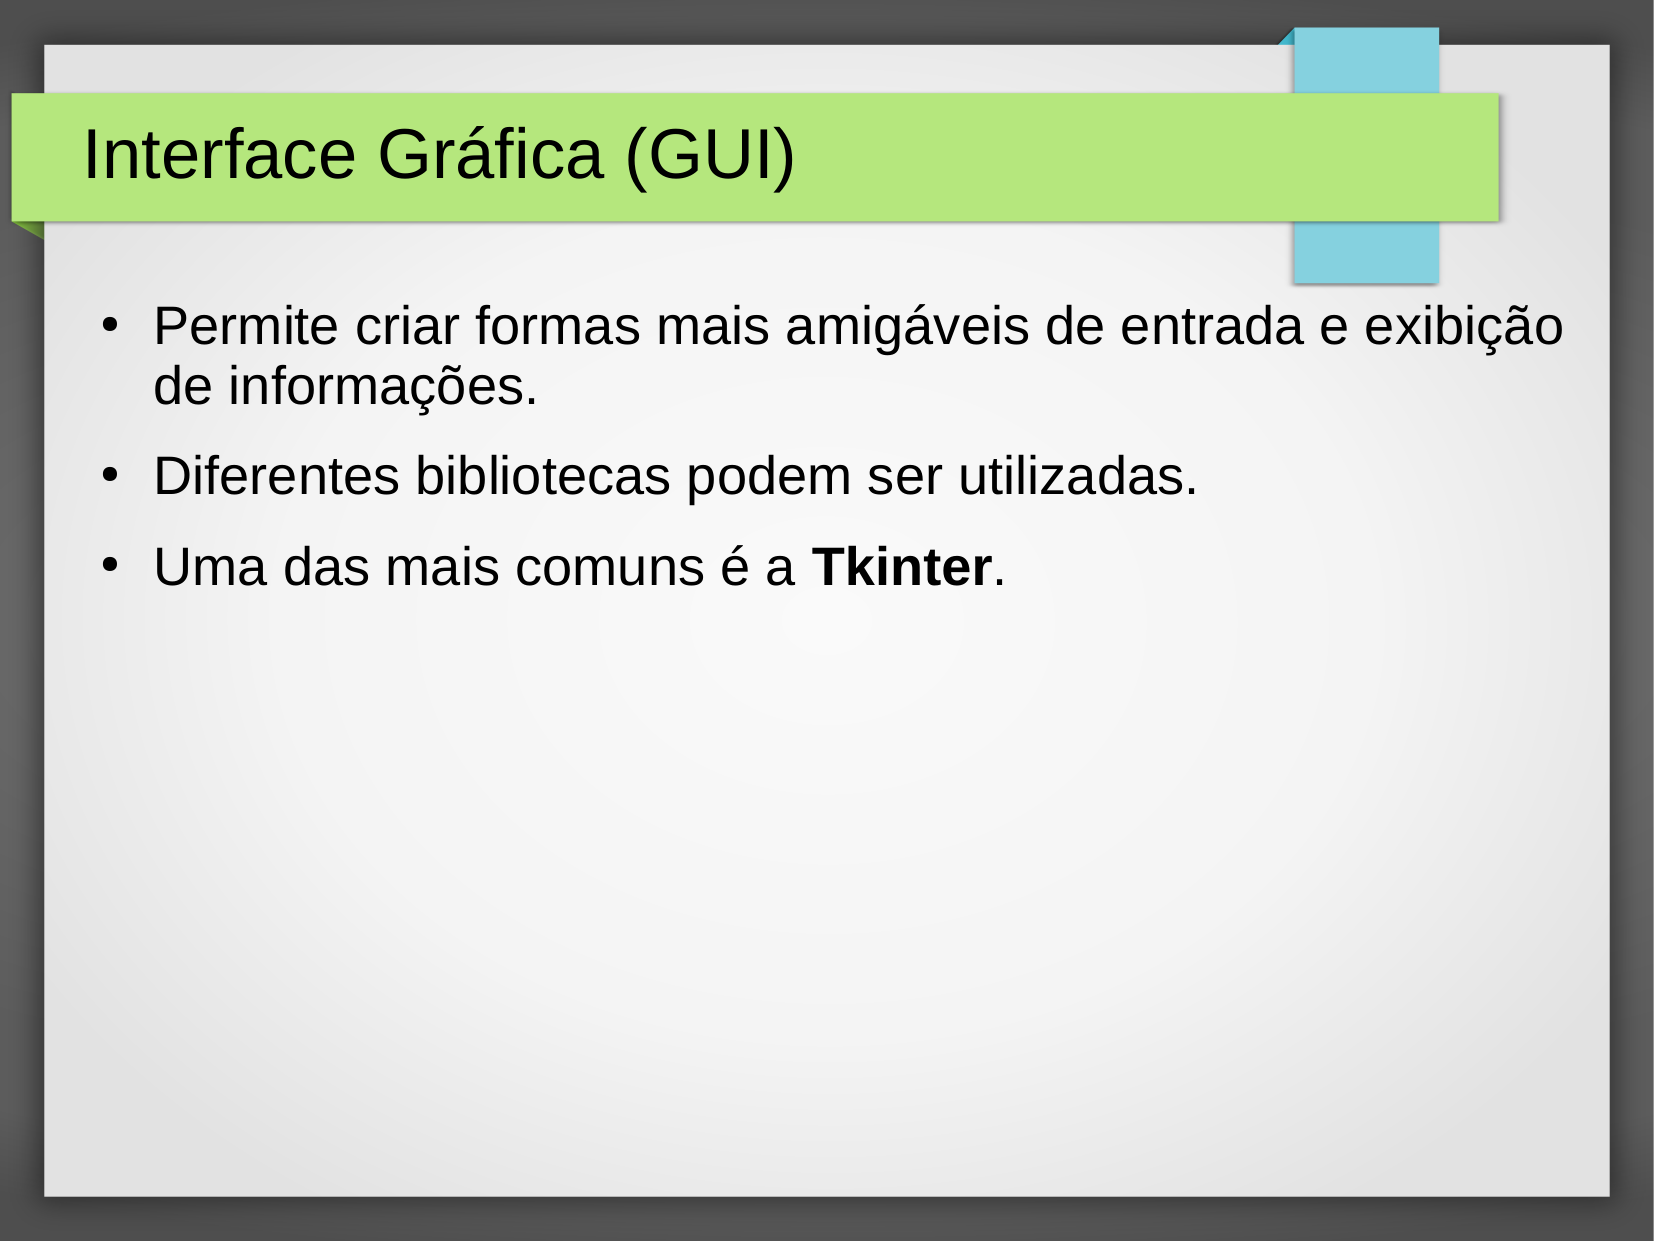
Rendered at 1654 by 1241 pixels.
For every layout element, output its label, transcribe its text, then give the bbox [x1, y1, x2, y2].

picture [0, 0, 1654, 1241]
title Interface Gráfica (GUI) [82, 94, 1264, 213]
list Permite criar formas mais amigáveis de entrada e exibição de informações. Diferentes bibliotecas podem ser utilizadas. Uma das mais comuns é a Tkinter. [82, 295, 1571, 1099]
